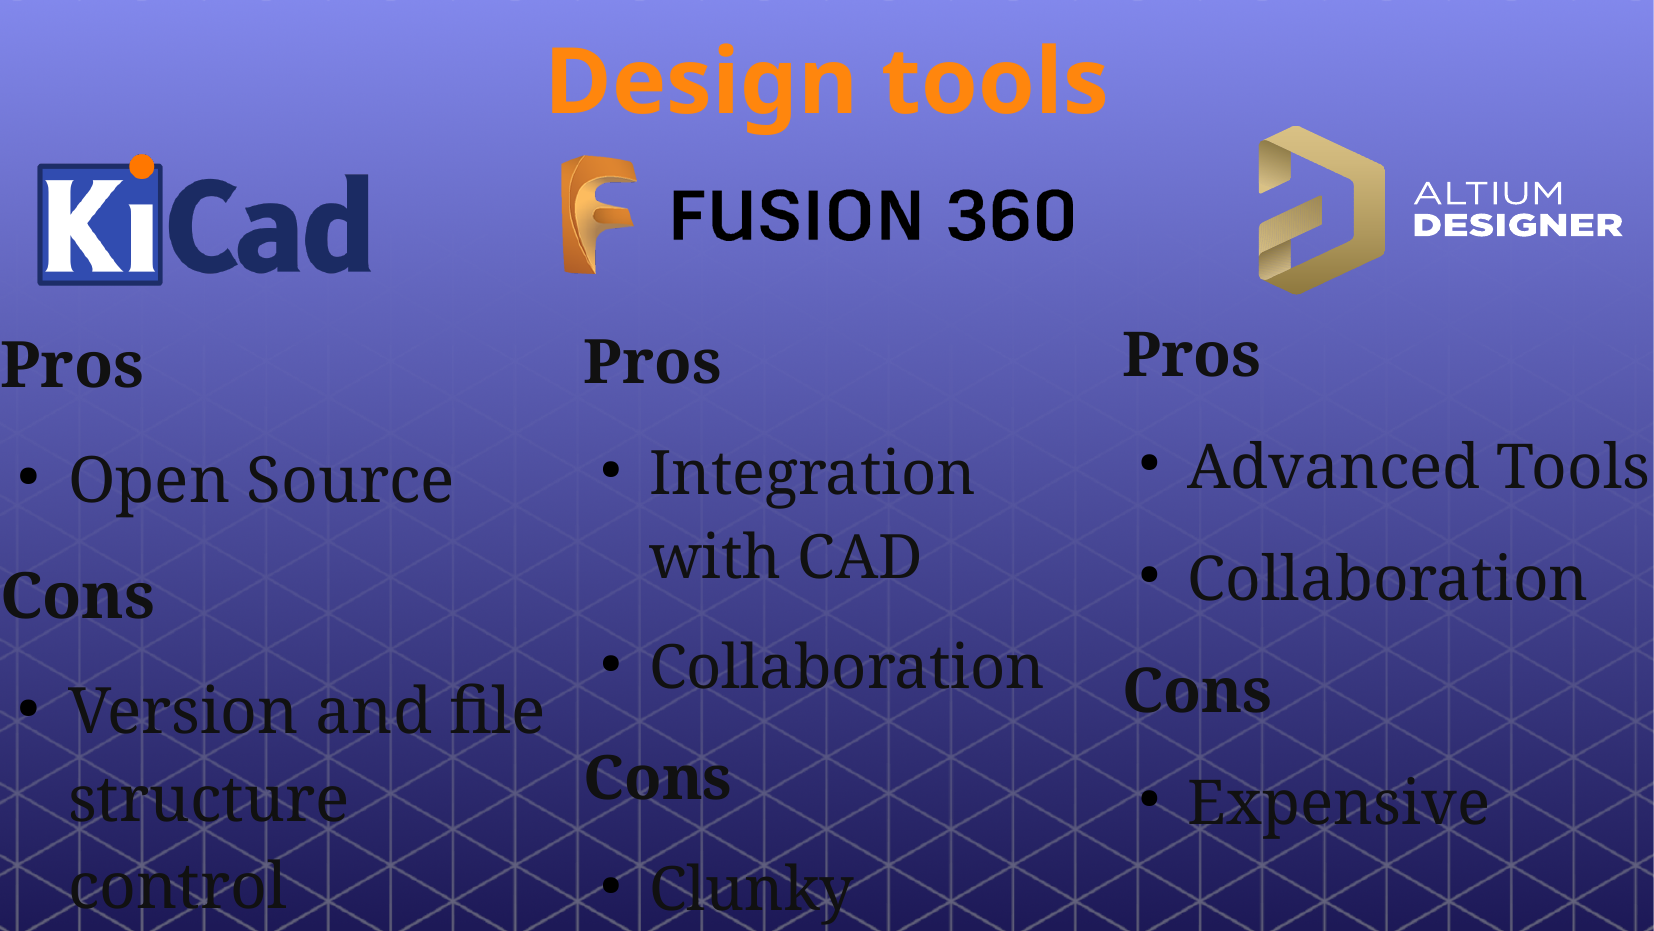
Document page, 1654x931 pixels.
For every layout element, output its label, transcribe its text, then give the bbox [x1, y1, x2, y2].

list Pros Integration with CAD Collaboration Cons Clunky [583, 318, 1122, 931]
title Design tools [82, 0, 1571, 156]
list Pros Advanced Tools Collaboration Cons Expensive [1122, 310, 1654, 931]
list Pros Open Source Cons Version and file structure control [0, 318, 562, 931]
picture [0, 0, 1654, 931]
